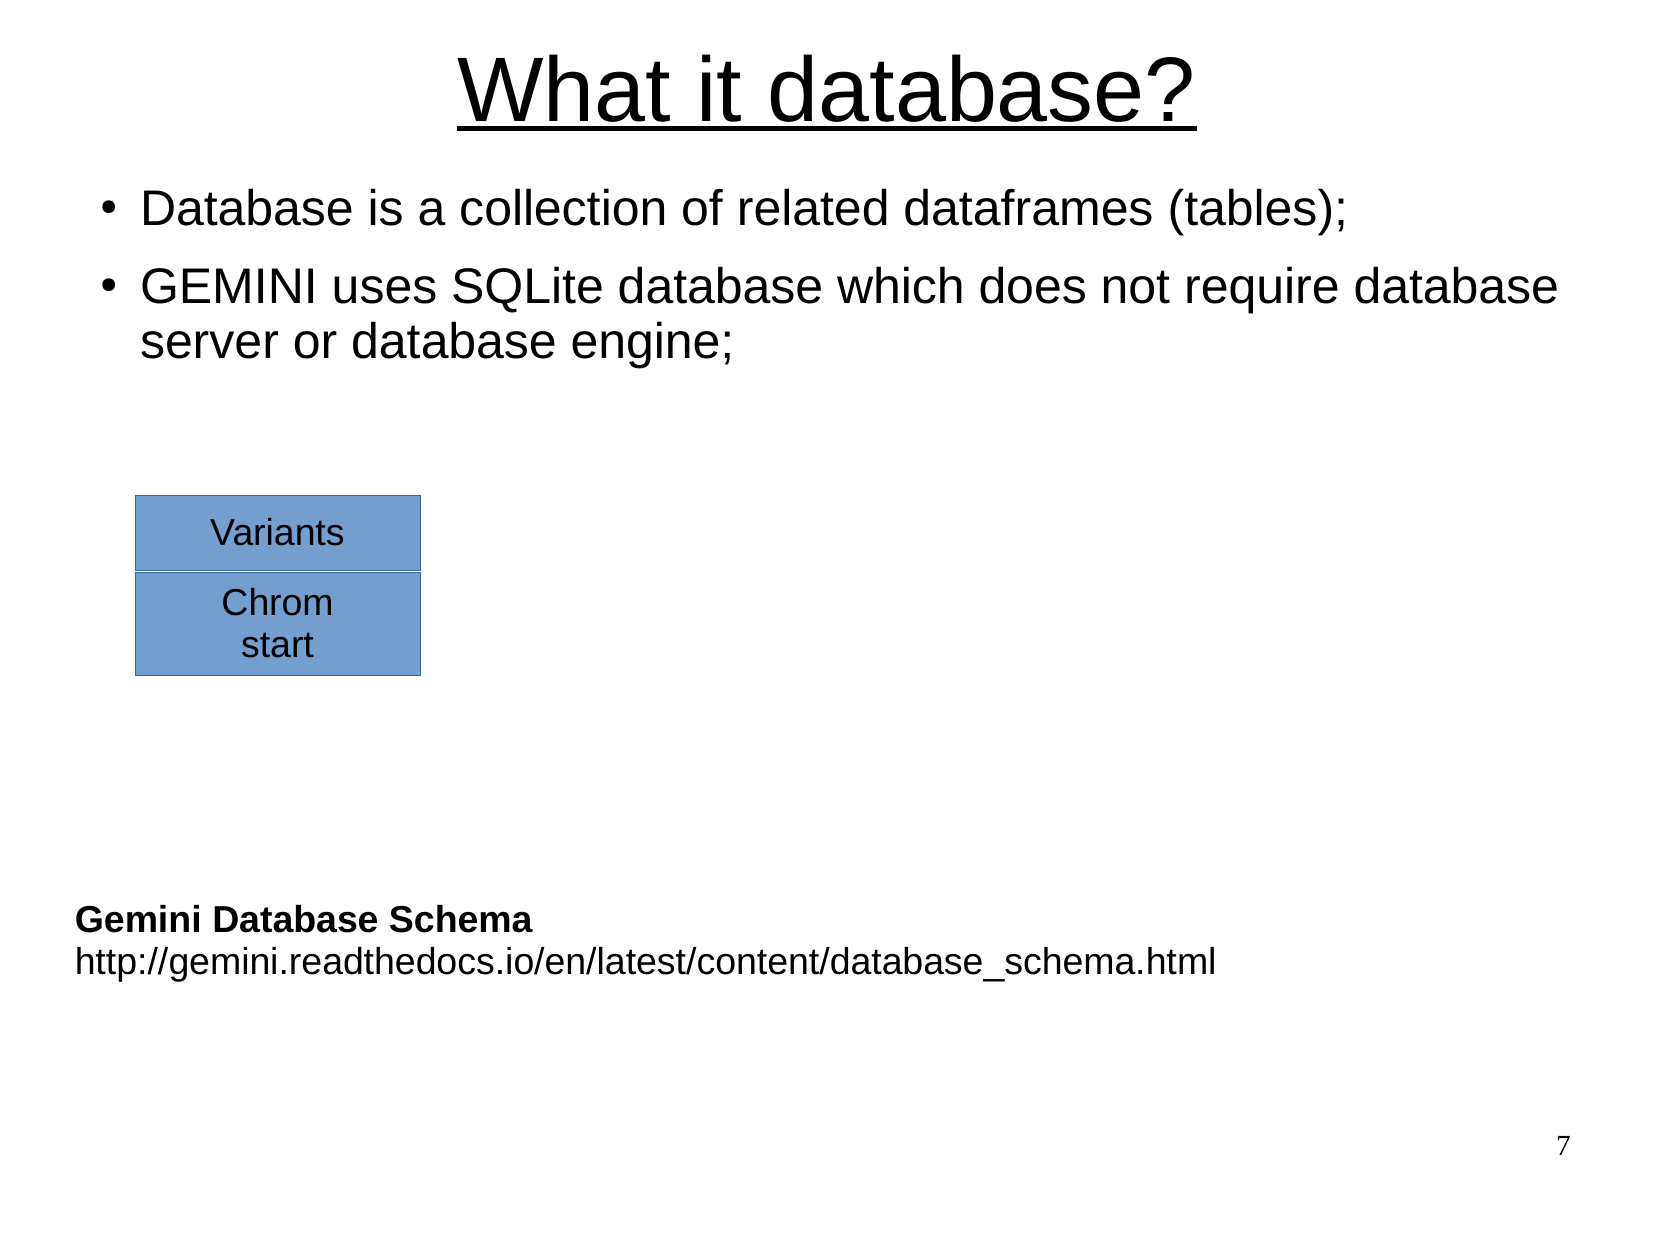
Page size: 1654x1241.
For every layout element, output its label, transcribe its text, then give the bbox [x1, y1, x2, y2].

list Database is a collection of related dataframes (tables); GEMINI uses SQLite database which does not require database server or database engine; [86, 180, 1576, 370]
text_box Variants [135, 495, 421, 571]
text_box Chrom start [135, 572, 421, 676]
title What it database? [82, 31, 1571, 148]
text_box Gemini Database Schema http://gemini.readthedocs.io/en/latest/content/database_schema.html [60, 891, 1232, 991]
